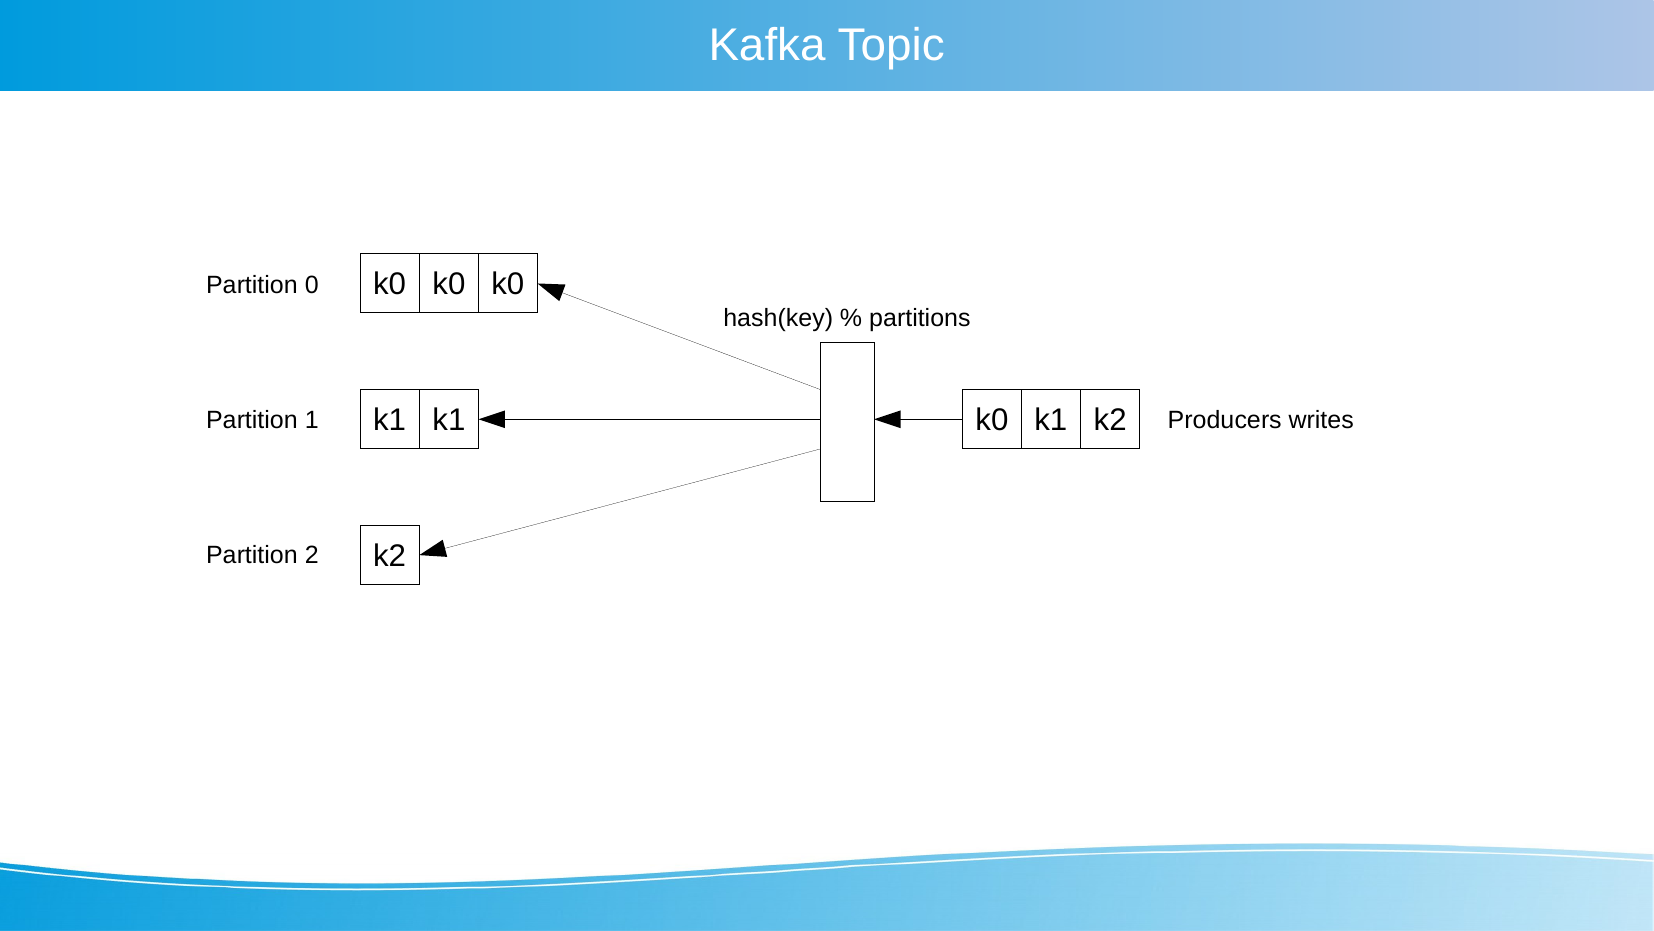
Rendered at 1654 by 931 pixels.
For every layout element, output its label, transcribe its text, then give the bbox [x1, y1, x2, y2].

text_box k1 [361, 390, 419, 448]
text_box k2 [1080, 390, 1139, 448]
text_box Partition 1 [195, 397, 331, 443]
text_box k0 [419, 254, 478, 312]
text_box hash(key) % partitions [714, 295, 981, 341]
picture [0, 843, 1654, 931]
text_box k1 [1021, 390, 1080, 448]
text_box k0 [963, 390, 1021, 448]
text_box k1 [419, 390, 478, 448]
text_box Producers writes [1163, 397, 1359, 443]
text_box k2 [361, 526, 419, 584]
text_box k0 [361, 254, 419, 312]
title Kafka Topic [82, 5, 1571, 85]
text_box k0 [478, 254, 537, 312]
text_box Partition 2 [195, 532, 331, 578]
text_box Partition 0 [195, 262, 331, 308]
